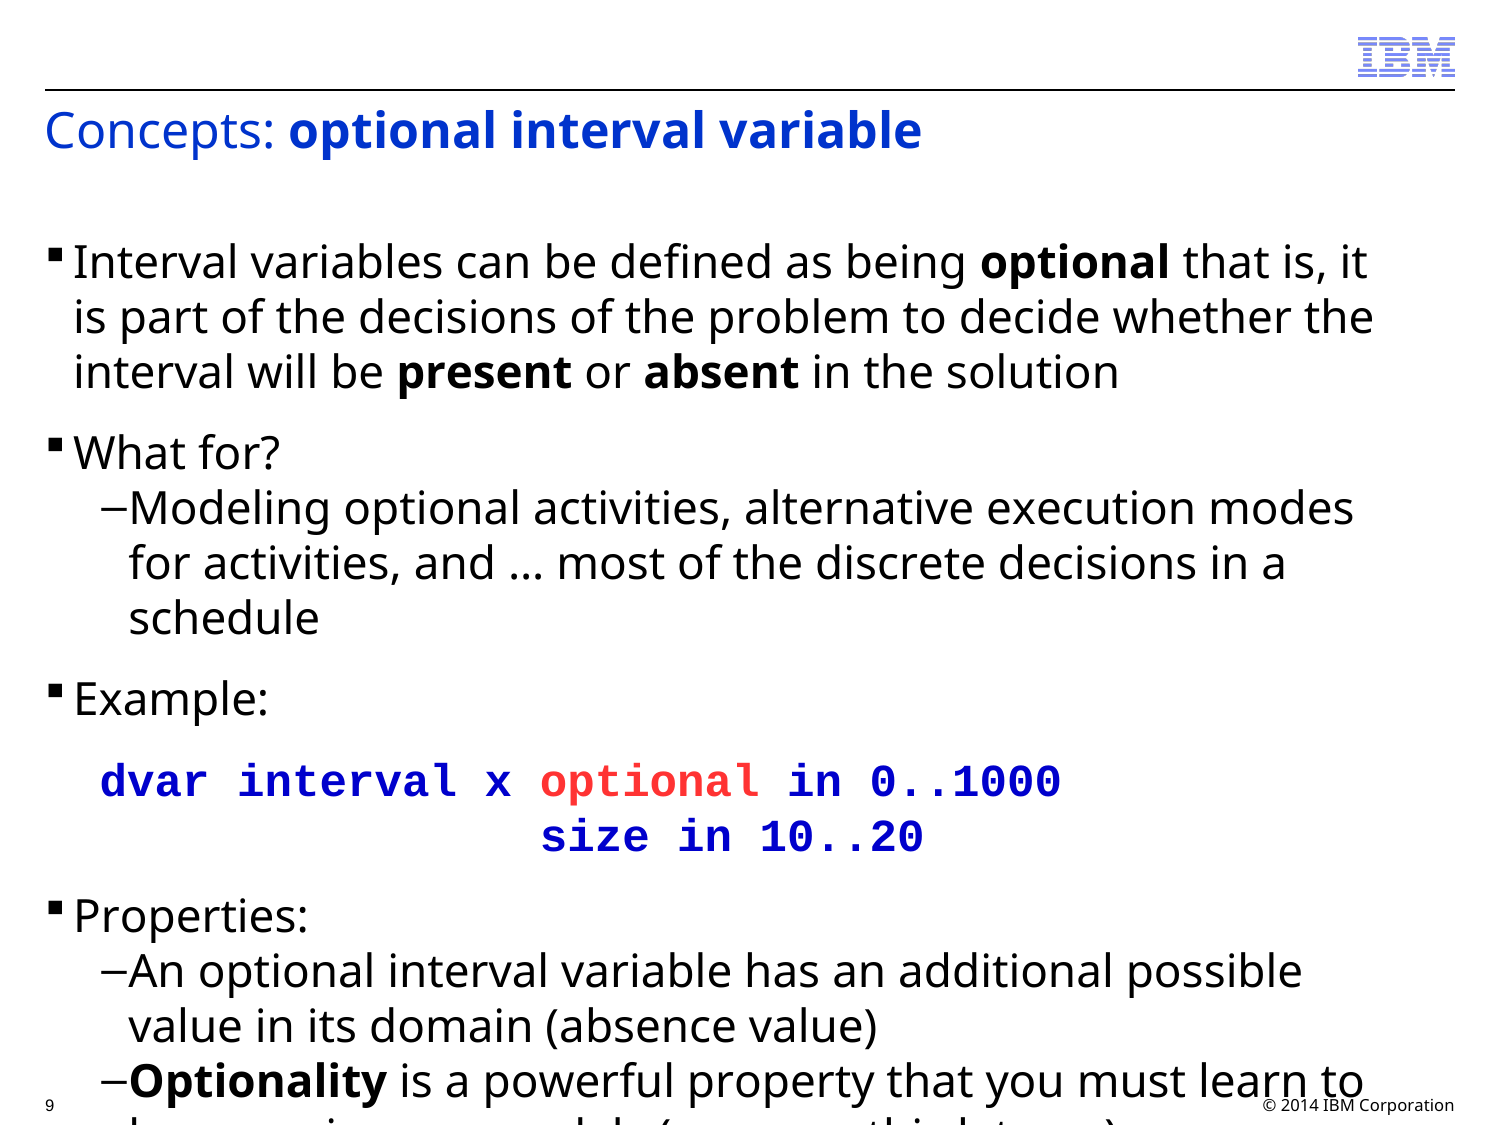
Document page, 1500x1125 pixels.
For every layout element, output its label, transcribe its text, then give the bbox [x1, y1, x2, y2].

list Interval variables can be defined as being optional that is, it is part of the decisions of the problem to decide whether the interval will be present or absent in the solution What for? Modeling optional activities, alternative execution modes for activities, and … most of the discrete decisions in a schedule Example: dvar interval x optional in 0..1000 size in 10..20 Properties: An optional interval variable has an additional possible value in its domain (absence value) Optionality is a powerful property that you must learn to leverage in your models (more on this later ...) [29, 224, 1426, 1115]
title Concepts: optional interval variable [29, 97, 1500, 203]
picture [1358, 37, 1455, 77]
